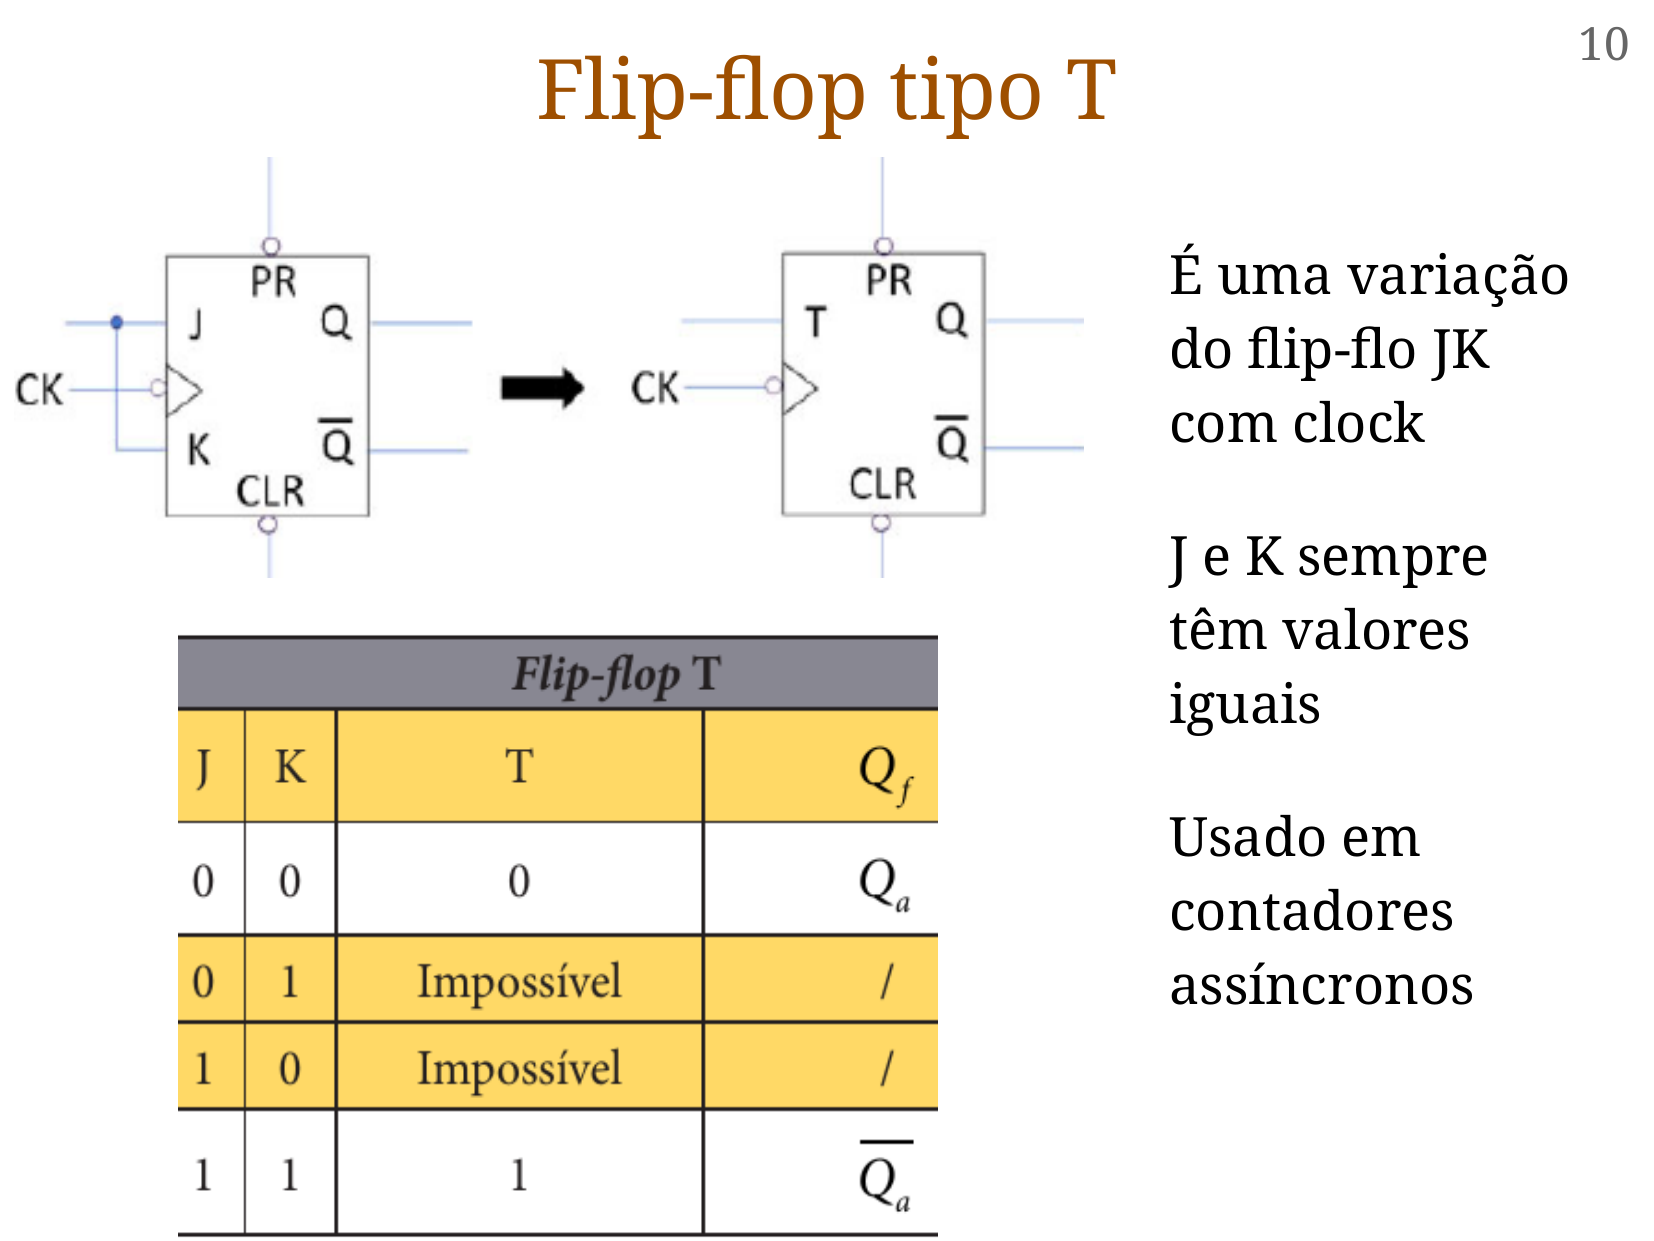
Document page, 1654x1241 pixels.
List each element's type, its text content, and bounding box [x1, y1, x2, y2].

picture [14, 157, 1084, 578]
title Flip-flop tipo T [59, 29, 1595, 148]
list É uma variação do flip-flo JK com clock J e K sempre têm valores iguais Usado em contadores assíncronos [1166, 236, 1595, 1211]
picture [178, 632, 938, 1241]
